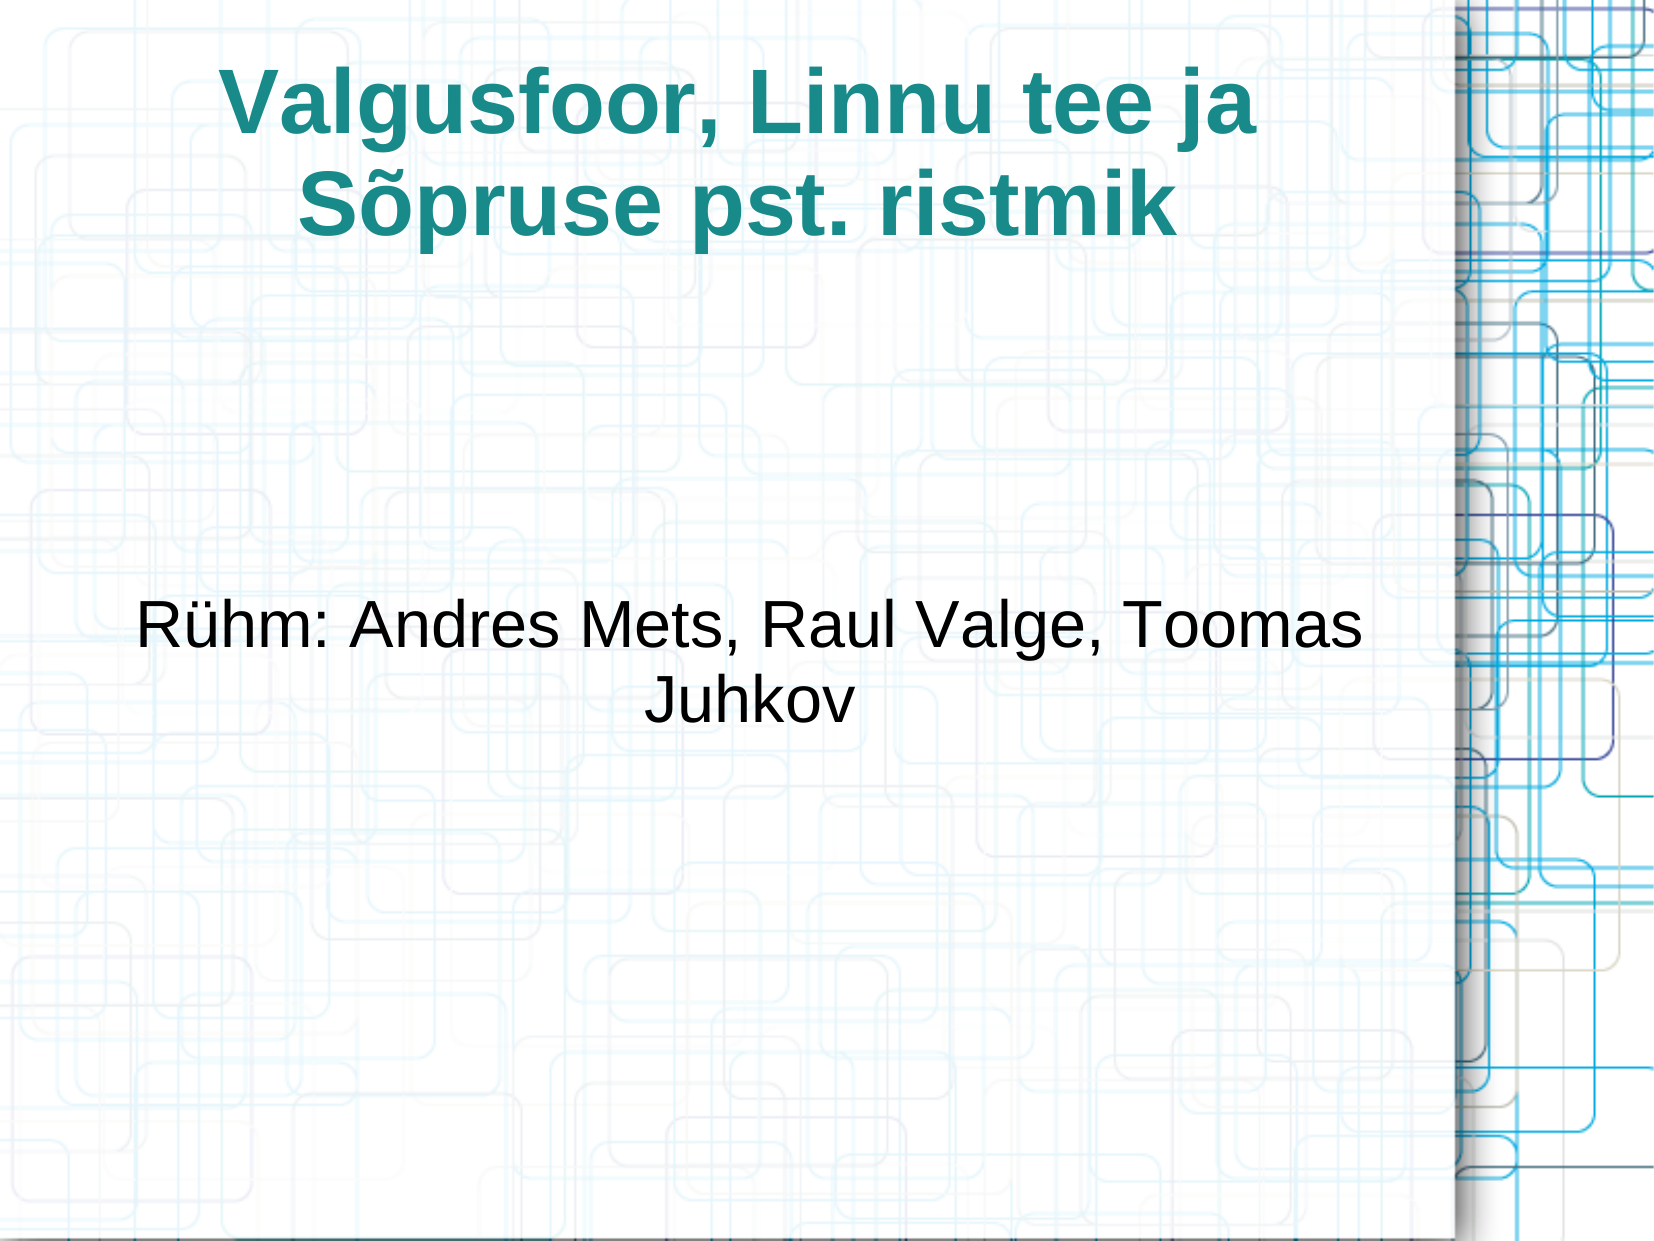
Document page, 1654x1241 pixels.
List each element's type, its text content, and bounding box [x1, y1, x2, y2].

picture [0, 0, 1654, 1241]
subtitle Rühm: Andres Mets, Raul Valge, Toomas Juhkov [82, 290, 1418, 1109]
title Valgusfoor, Linnu tee ja Sõpruse pst. ristmik [59, 49, 1418, 257]
